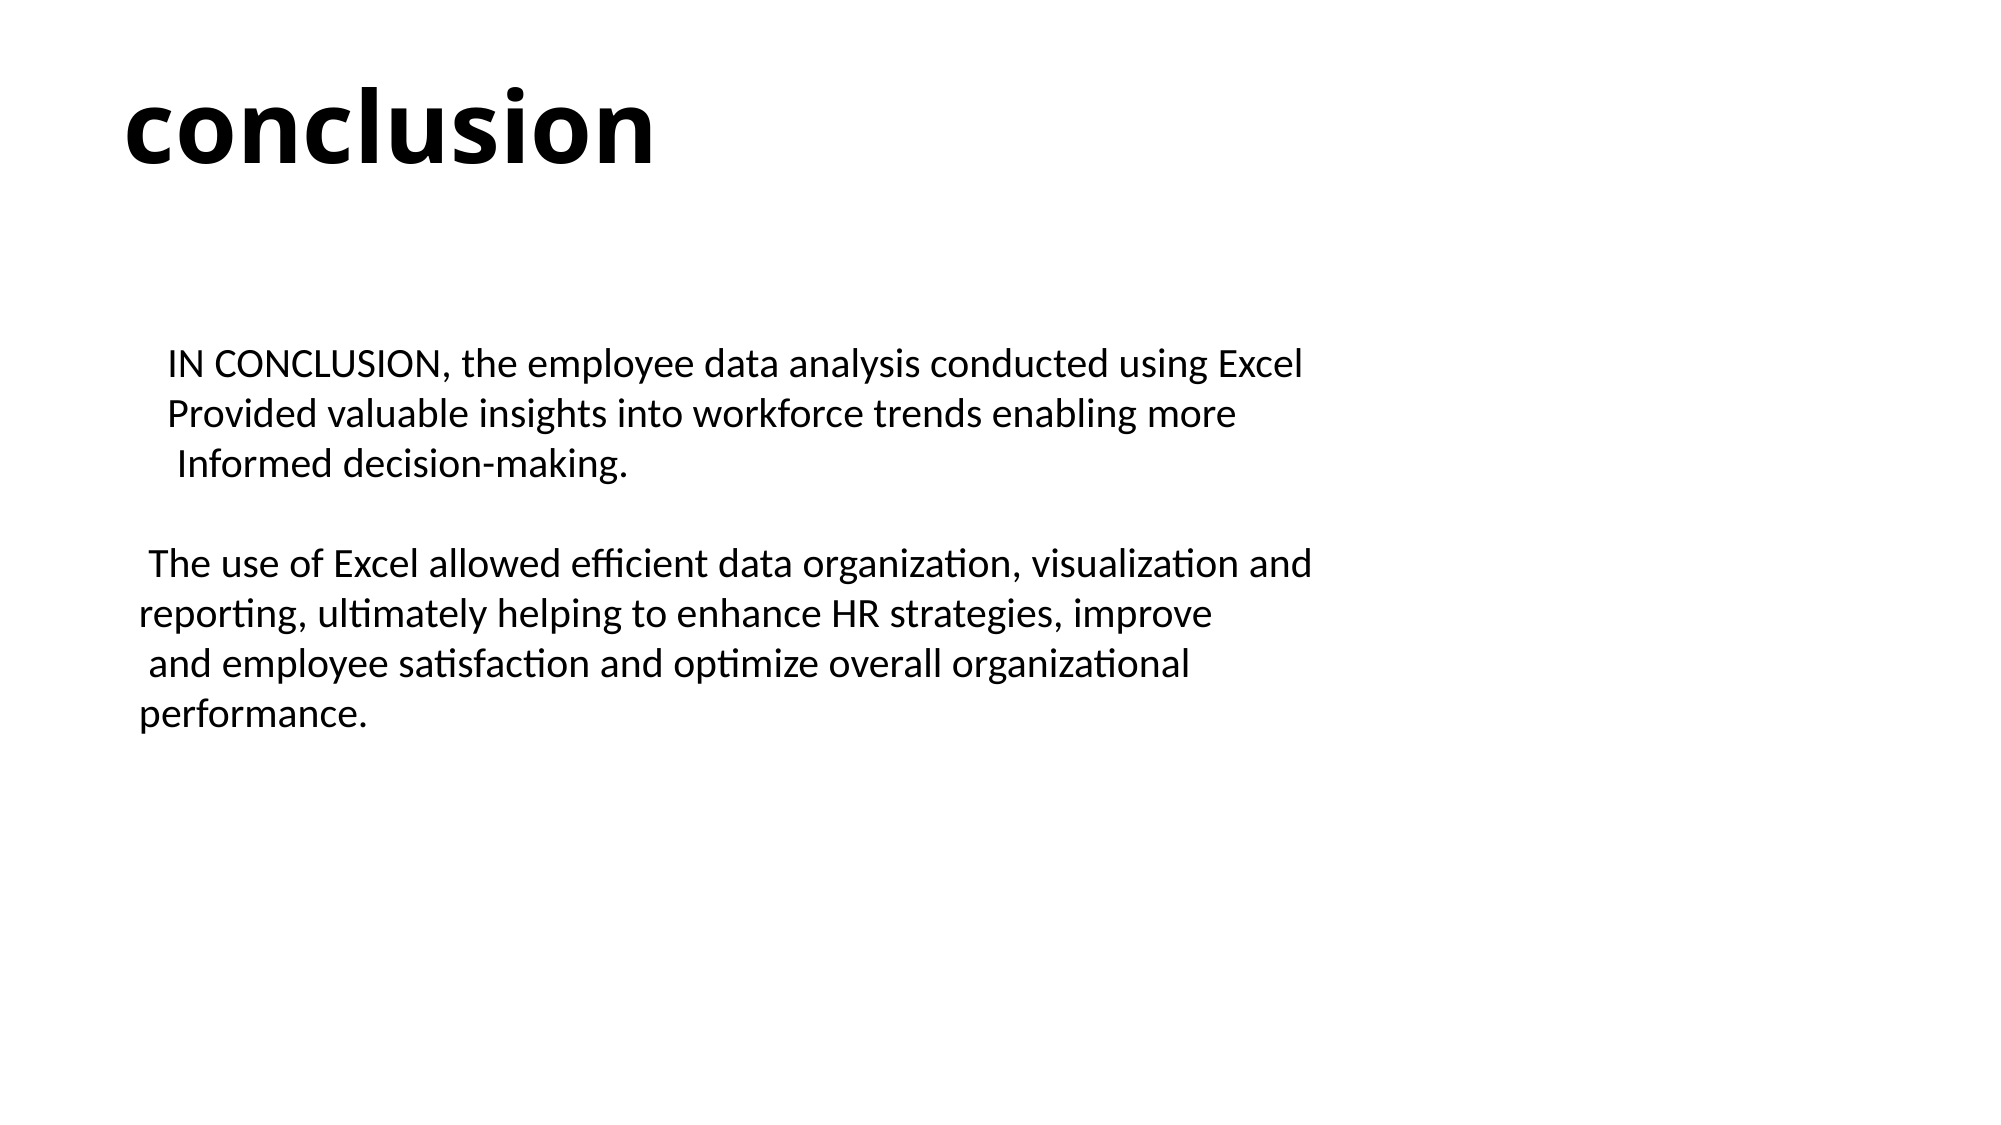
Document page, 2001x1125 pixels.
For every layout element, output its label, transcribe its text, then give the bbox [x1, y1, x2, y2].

title conclusion [123, 63, 1877, 188]
text_box IN CONCLUSION, the employee data analysis conducted using Excel Provided valuable insights into workforce trends enabling more Informed decision-making. The use of Excel allowed efficient data organization, visualization and reporting, ultimately helping to enhance HR strategies, improve and employee satisfaction and optimize overall organizational performance. [123, 328, 1465, 748]
